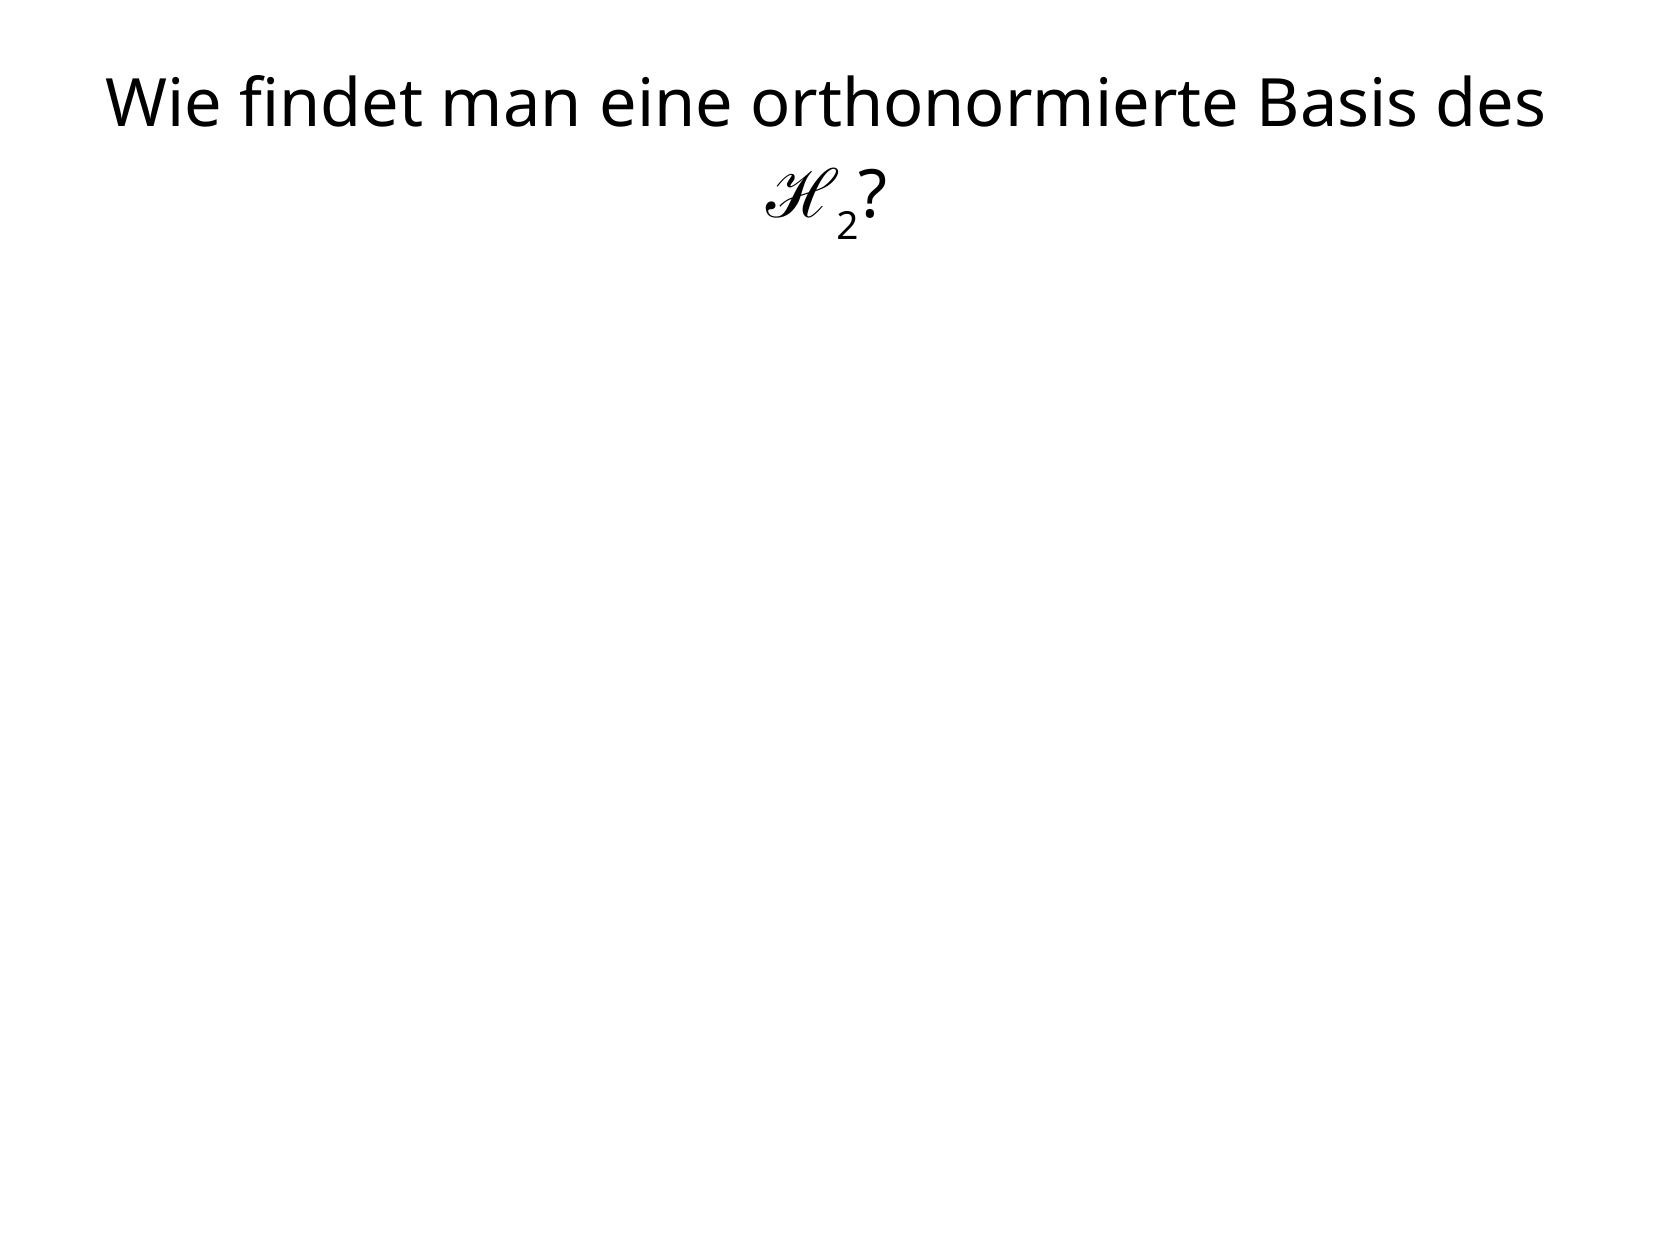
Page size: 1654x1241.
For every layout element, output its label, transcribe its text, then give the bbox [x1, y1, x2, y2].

title Wie findet man eine orthonormierte Basis des ℋ2? [82, 49, 1571, 257]
